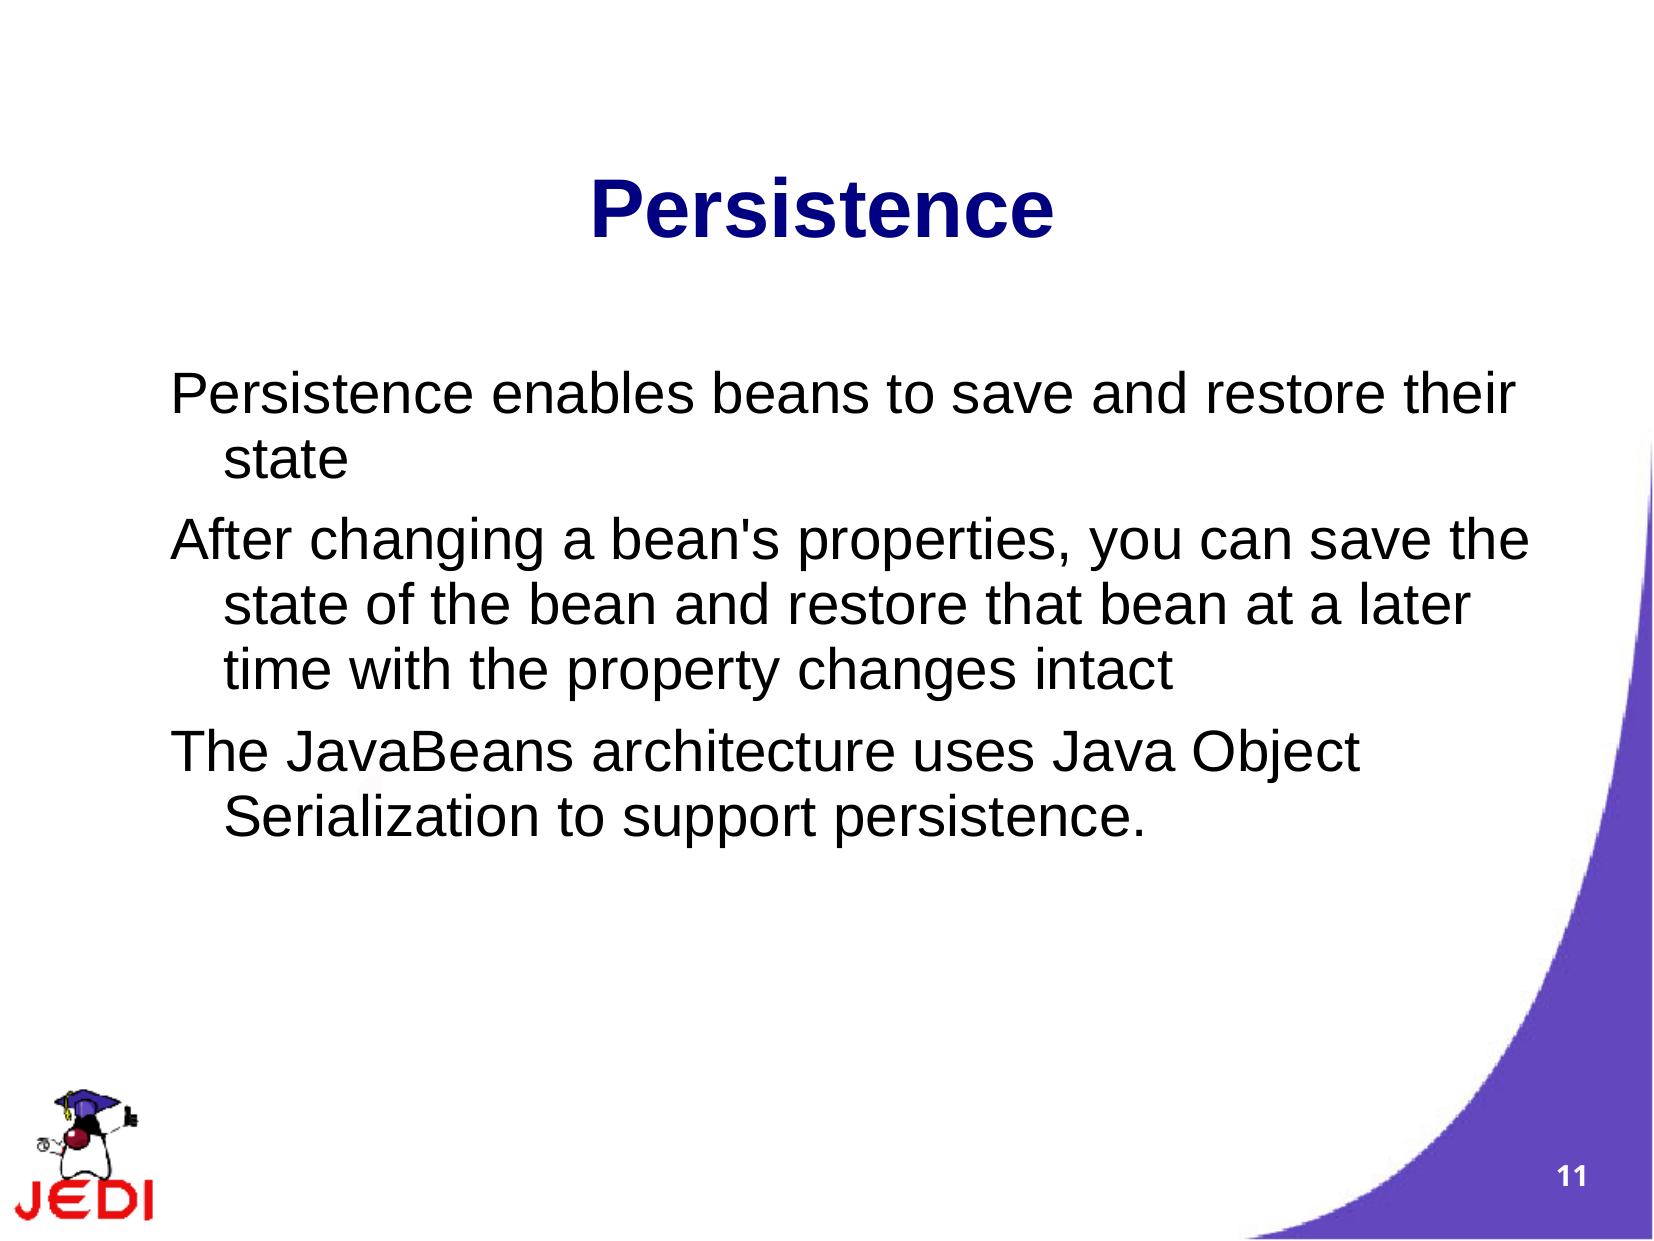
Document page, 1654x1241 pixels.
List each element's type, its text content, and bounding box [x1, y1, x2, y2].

picture [0, 0, 1654, 1241]
list Persistence enables beans to save and restore their state After changing a bean's properties, you can save the state of the bean and restore that bean at a later time with the property changes intact The JavaBeans architecture uses Java Object Serialization to support persistence. [152, 360, 1565, 1142]
title Persistence [116, 105, 1529, 313]
